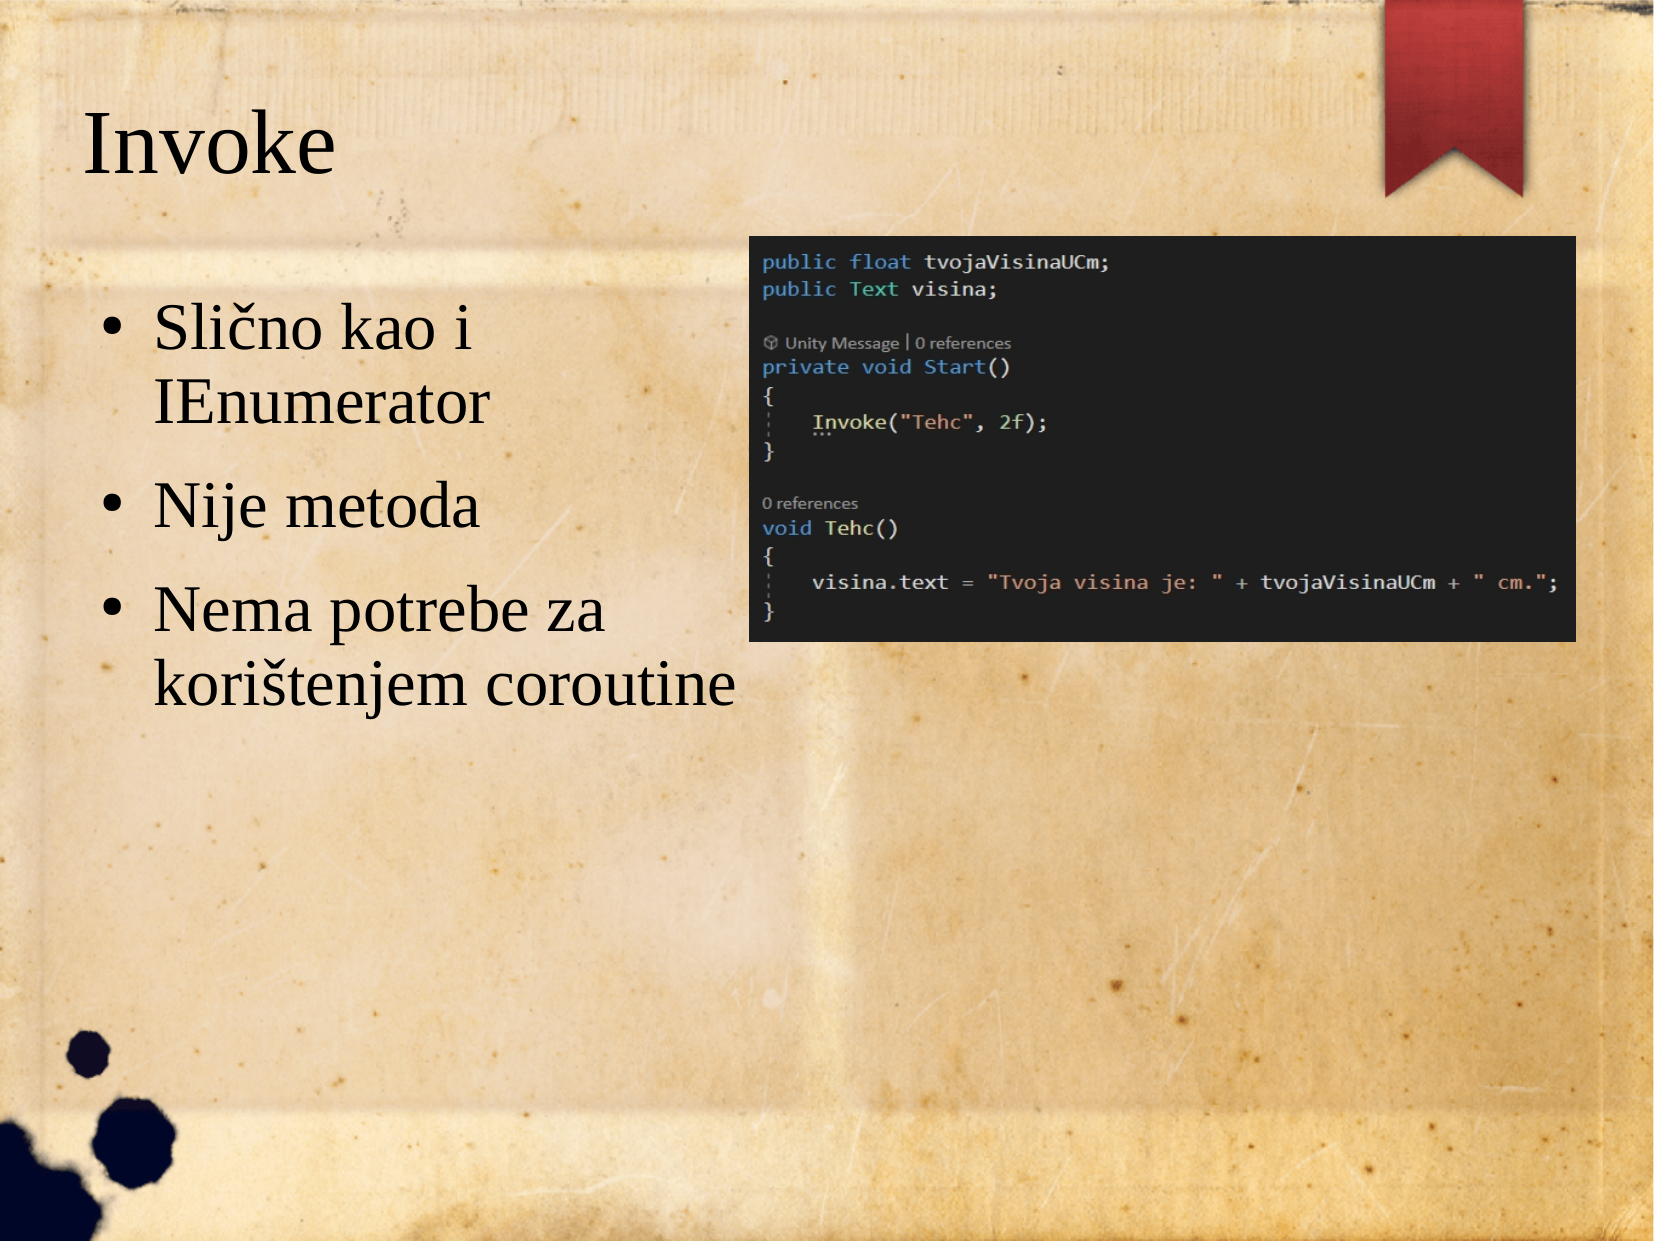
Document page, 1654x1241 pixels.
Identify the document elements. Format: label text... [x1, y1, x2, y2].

title Invoke [82, 49, 1347, 237]
list Slično kao i IEnumerator Nije metoda Nema potrebe za korištenjem coroutine [82, 290, 793, 1010]
picture [0, 0, 1654, 1241]
